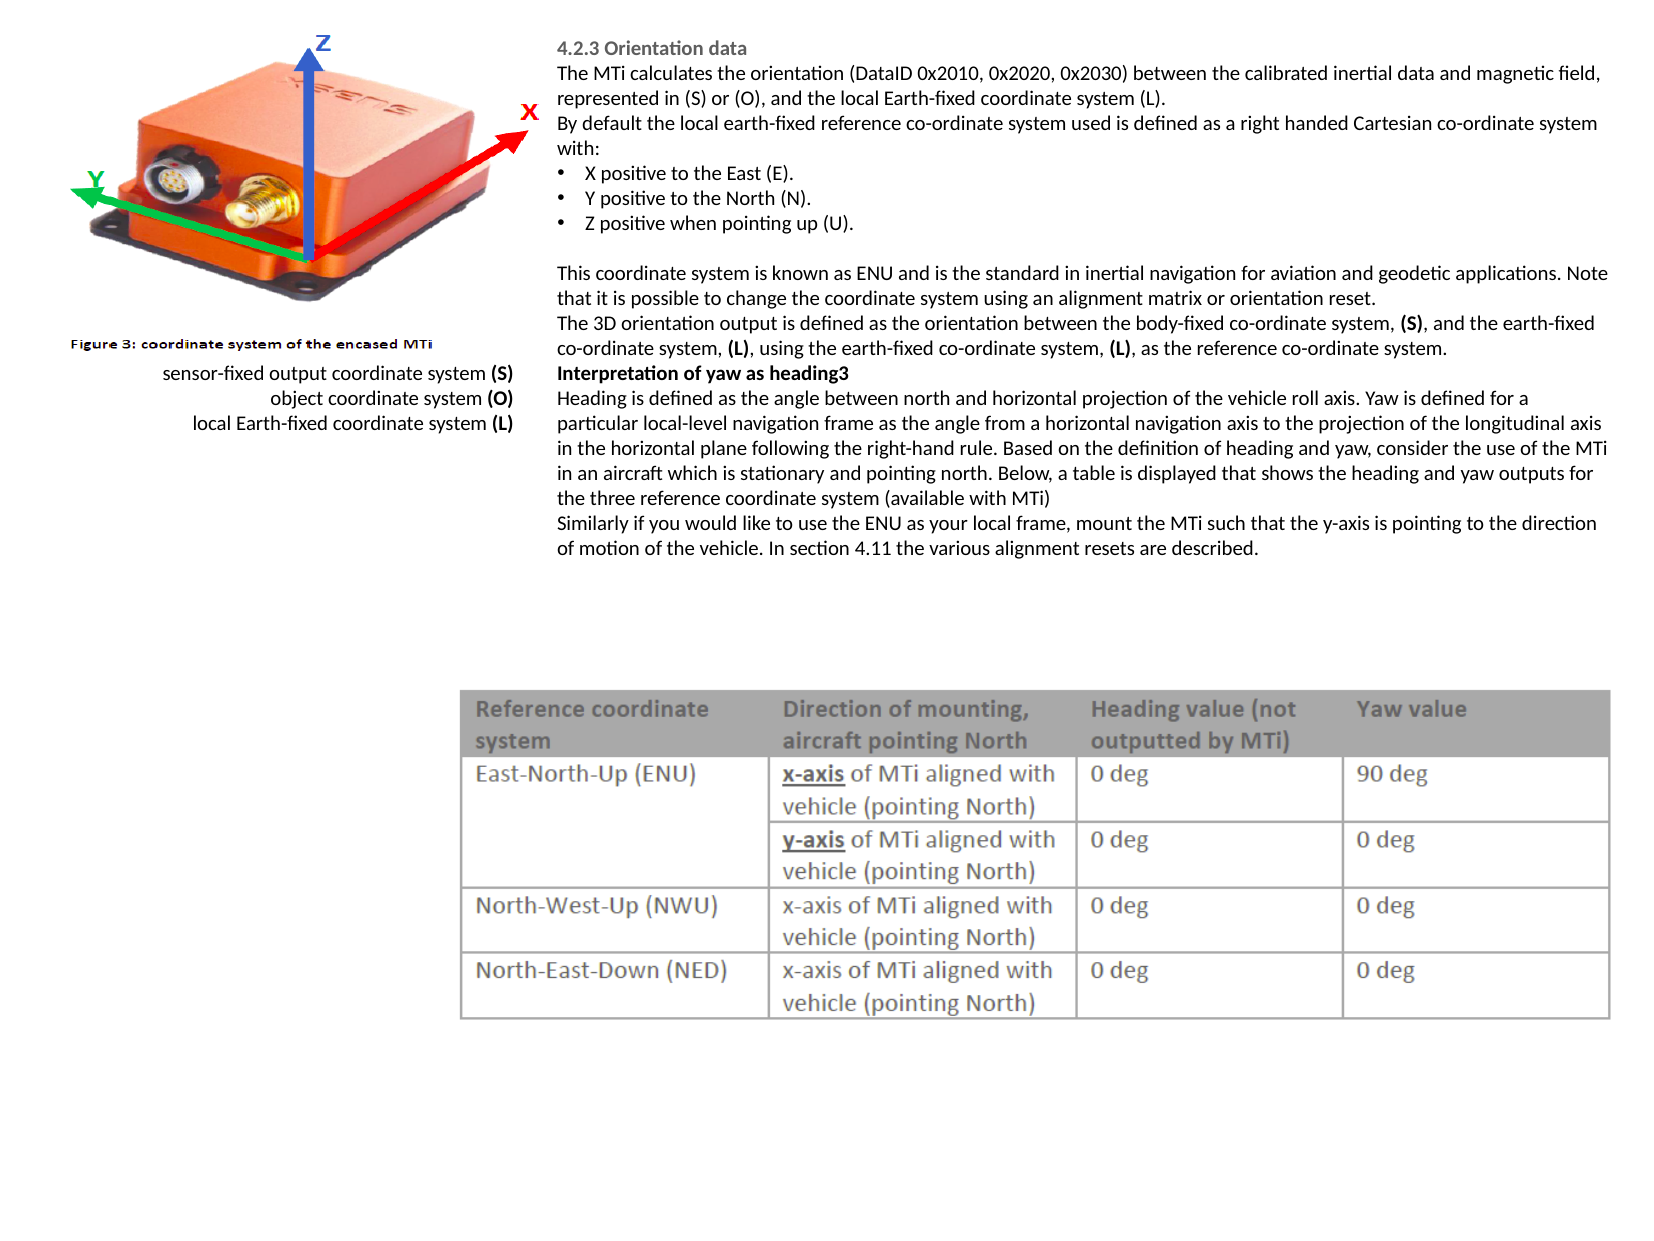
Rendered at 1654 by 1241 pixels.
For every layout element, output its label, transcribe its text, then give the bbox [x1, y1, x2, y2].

text_box sensor-fixed output coordinate system (S) object coordinate system (O) local Earth-fixed coordinate system (L) [21, 352, 529, 443]
text_box 4.2.3 Orientation data The MTi calculates the orientation (DataID 0x2010, 0x2020, 0x2030) between the calibrated inertial data and magnetic field, represented in (S) or (O), and the local Earth-fixed coordinate system (L). By default the local earth-fixed reference co-ordinate system used is defined as a right handed Cartesian co-ordinate system with: X positive to the East (E). Y positive to the North (N). Z positive when pointing up (U). This coordinate system is known as ENU and is the standard in inertial navigation for aviation and geodetic applications. Note that it is possible to change the coordinate system using an alignment matrix or orientation reset. The 3D orientation output is defined as the orientation between the body-fixed co-ordinate system, (S), and the earth-fixed co-ordinate system, (L), using the earth-fixed co-ordinate system, (L), as the reference co-ordinate system. Interpretation of yaw as heading3 Heading is defined as the angle between north and horizontal projection of the vehicle roll axis. Yaw is defined for a particular local-level navigation frame as the angle from a horizontal navigation axis to the projection of the longitudinal axis in the horizontal plane following the right-hand rule. Based on the definition of heading and yaw, consider the use of the MTi in an aircraft which is stationary and pointing north. Below, a table is displayed that shows the heading and yaw outputs for the three reference coordinate system (available with MTi) Similarly if you would like to use the ENU as your local frame, mount the MTi such that the y-axis is pointing to the direction of motion of the vehicle. In section 4.11 the various alignment resets are described. [542, 27, 1626, 567]
picture [34, 12, 584, 381]
picture [443, 673, 1622, 1025]
